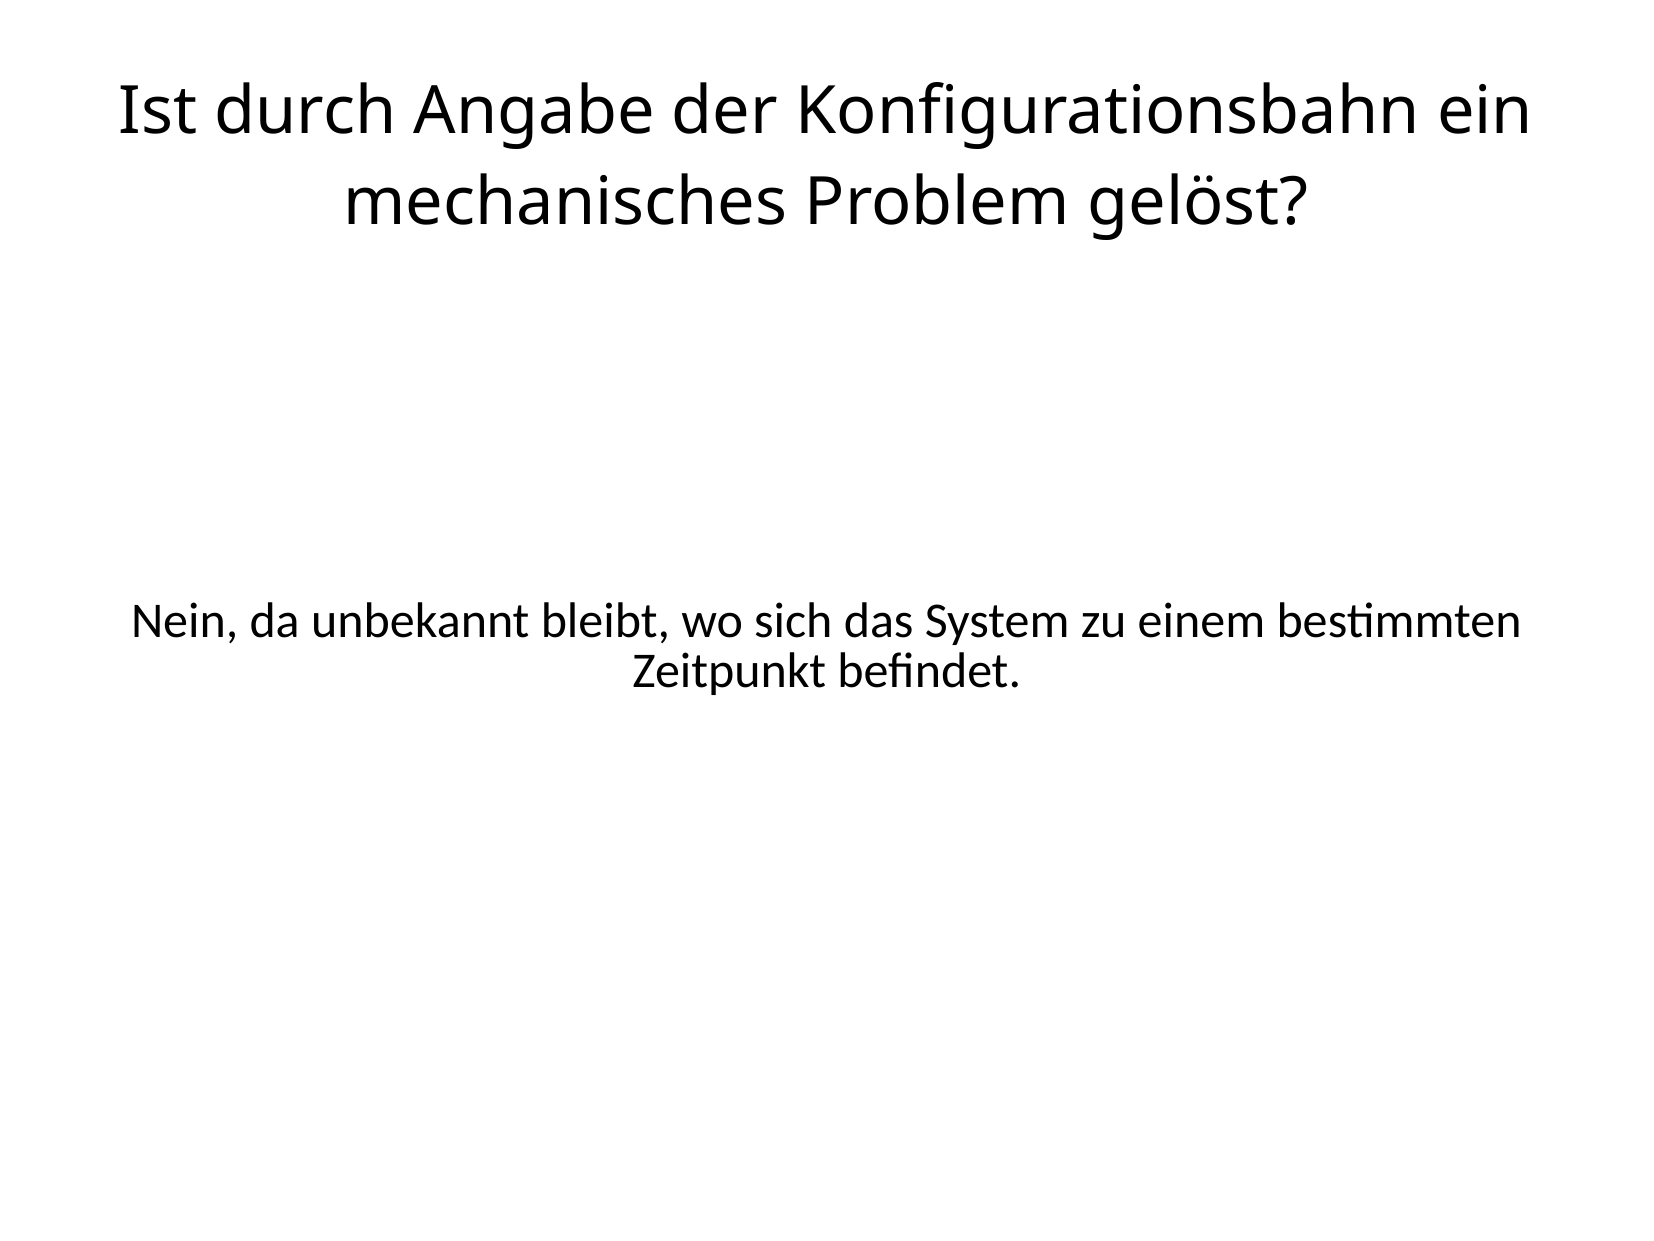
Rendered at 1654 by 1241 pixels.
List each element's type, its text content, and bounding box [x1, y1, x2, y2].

title Ist durch Angabe der Konfigurationsbahn ein mechanisches Problem gelöst? [82, 49, 1571, 257]
subtitle Nein, da unbekannt bleibt, wo sich das System zu einem bestimmten Zeitpunkt befindet. [82, 290, 1571, 1010]
